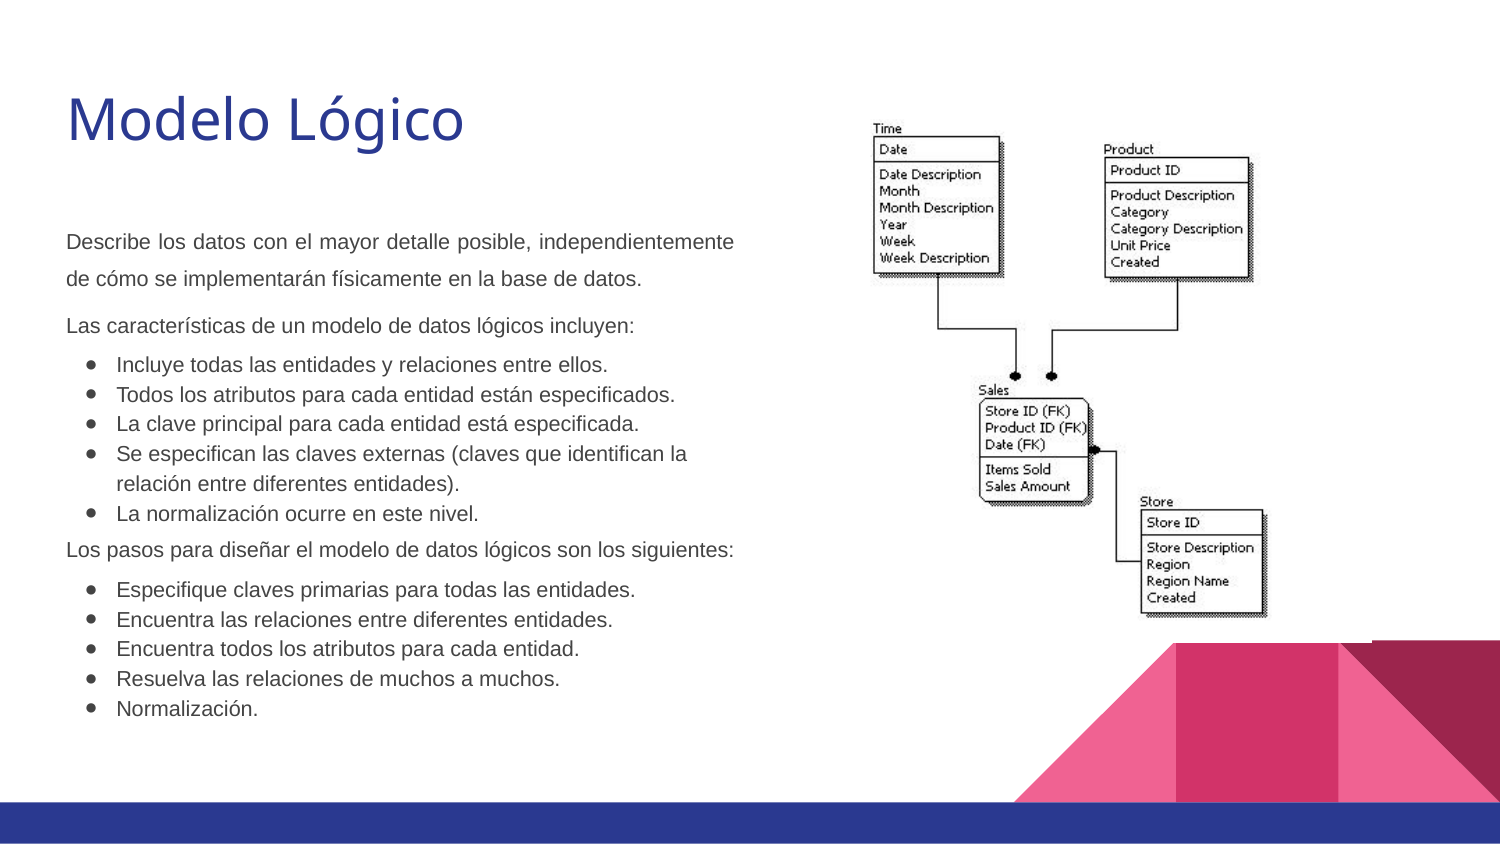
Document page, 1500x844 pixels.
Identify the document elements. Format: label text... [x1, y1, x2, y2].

title Modelo Lógico [51, 67, 1449, 167]
list Describe los datos con el mayor detalle posible, independientemente de cómo se implementarán físicamente en la base de datos. Las características de un modelo de datos lógicos incluyen: Incluye todas las entidades y relaciones entre ellos. Todos los atributos para cada entidad están especificados. La clave principal para cada entidad está especificada. Se especifican las claves externas (claves que identifican la relación entre diferentes entidades). La normalización ocurre en este nivel. Los pasos para diseñar el modelo de datos lógicos son los siguientes: Especifique claves primarias para todas las entidades. Encuentra las relaciones entre diferentes entidades. Encuentra todos los atributos para cada entidad. Resuelva las relaciones de muchos a muchos. Normalización. [51, 201, 750, 802]
picture [815, 86, 1372, 643]
